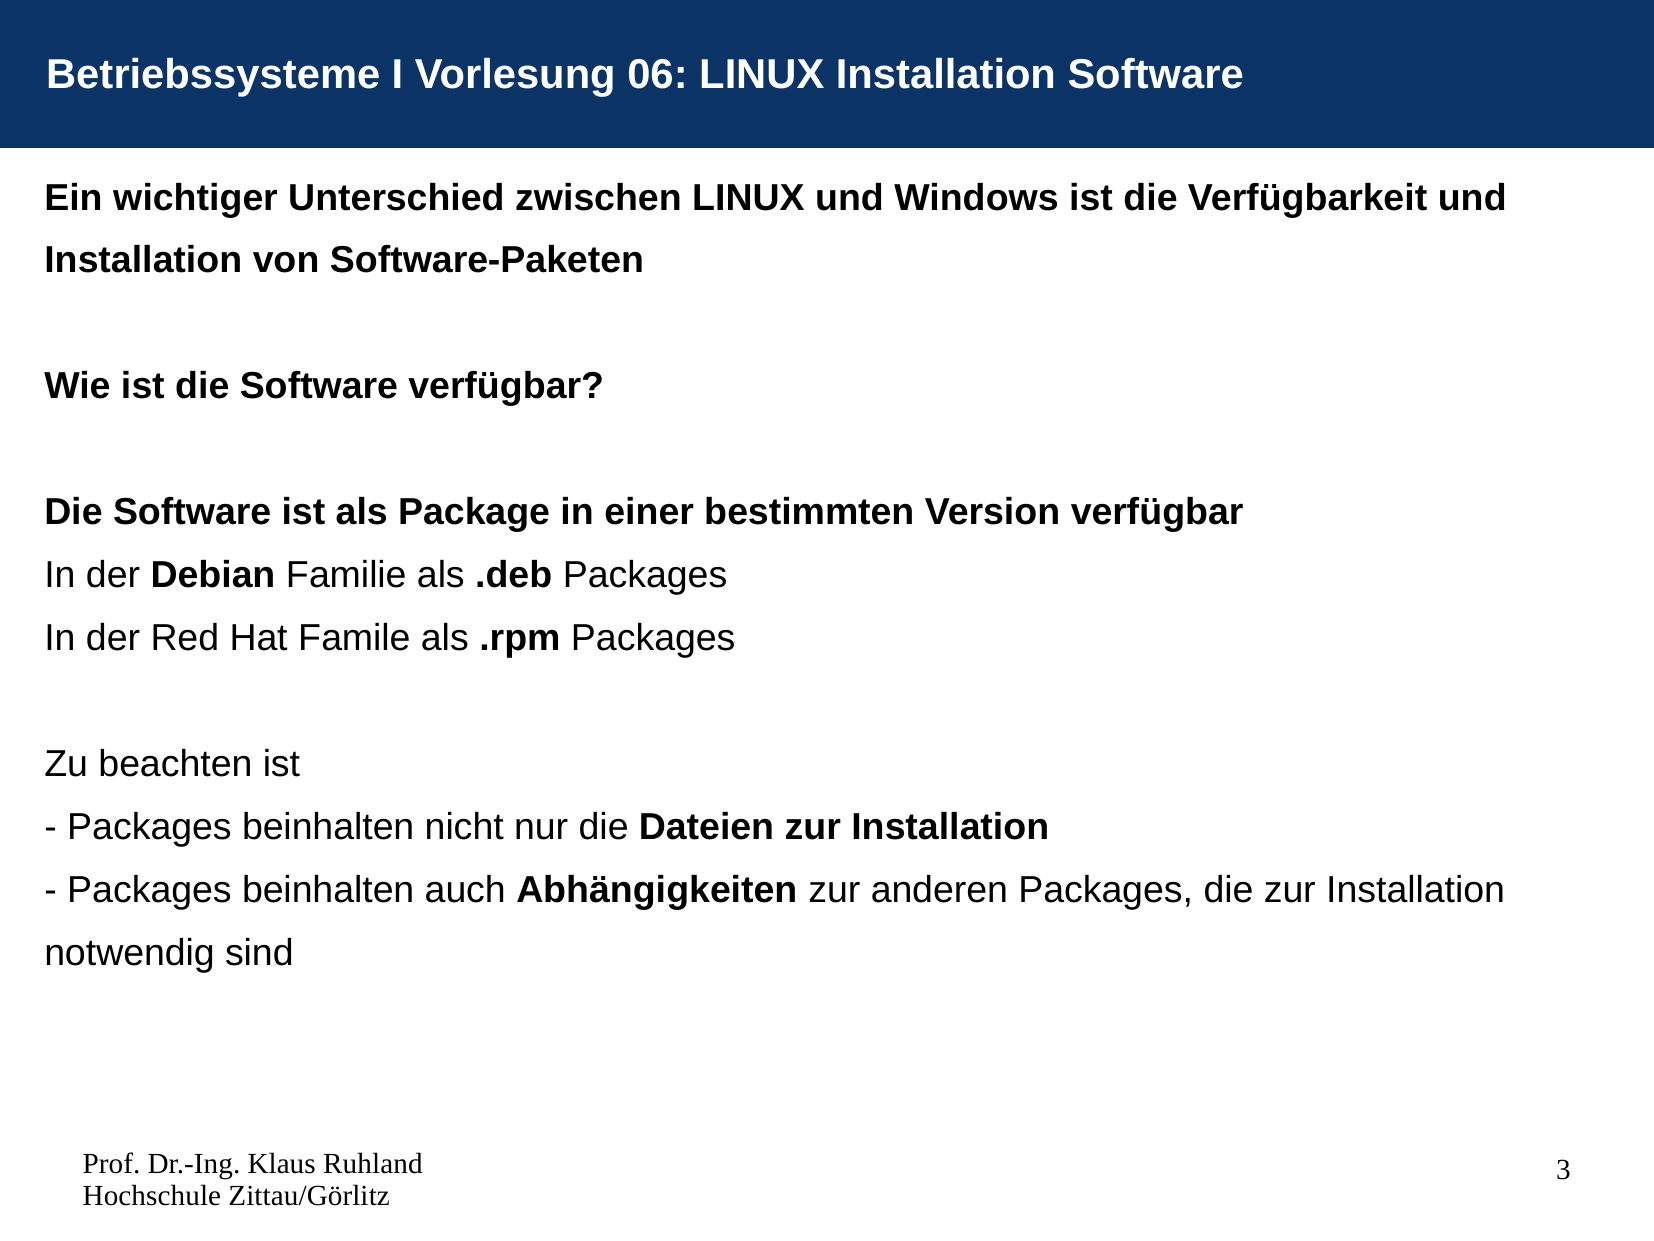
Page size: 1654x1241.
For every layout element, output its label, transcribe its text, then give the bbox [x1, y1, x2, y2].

text_box Ein wichtiger Unterschied zwischen LINUX und Windows ist die Verfügbarkeit und Installation von Software-Paketen Wie ist die Software verfügbar? Die Software ist als Package in einer bestimmten Version verfügbar In der Debian Familie als .deb Packages In der Red Hat Famile als .rpm Packages Zu beachten ist - Packages beinhalten nicht nur die Dateien zur Installation - Packages beinhalten auch Abhängigkeiten zur anderen Packages, die zur Installation notwendig sind [29, 147, 1565, 1121]
